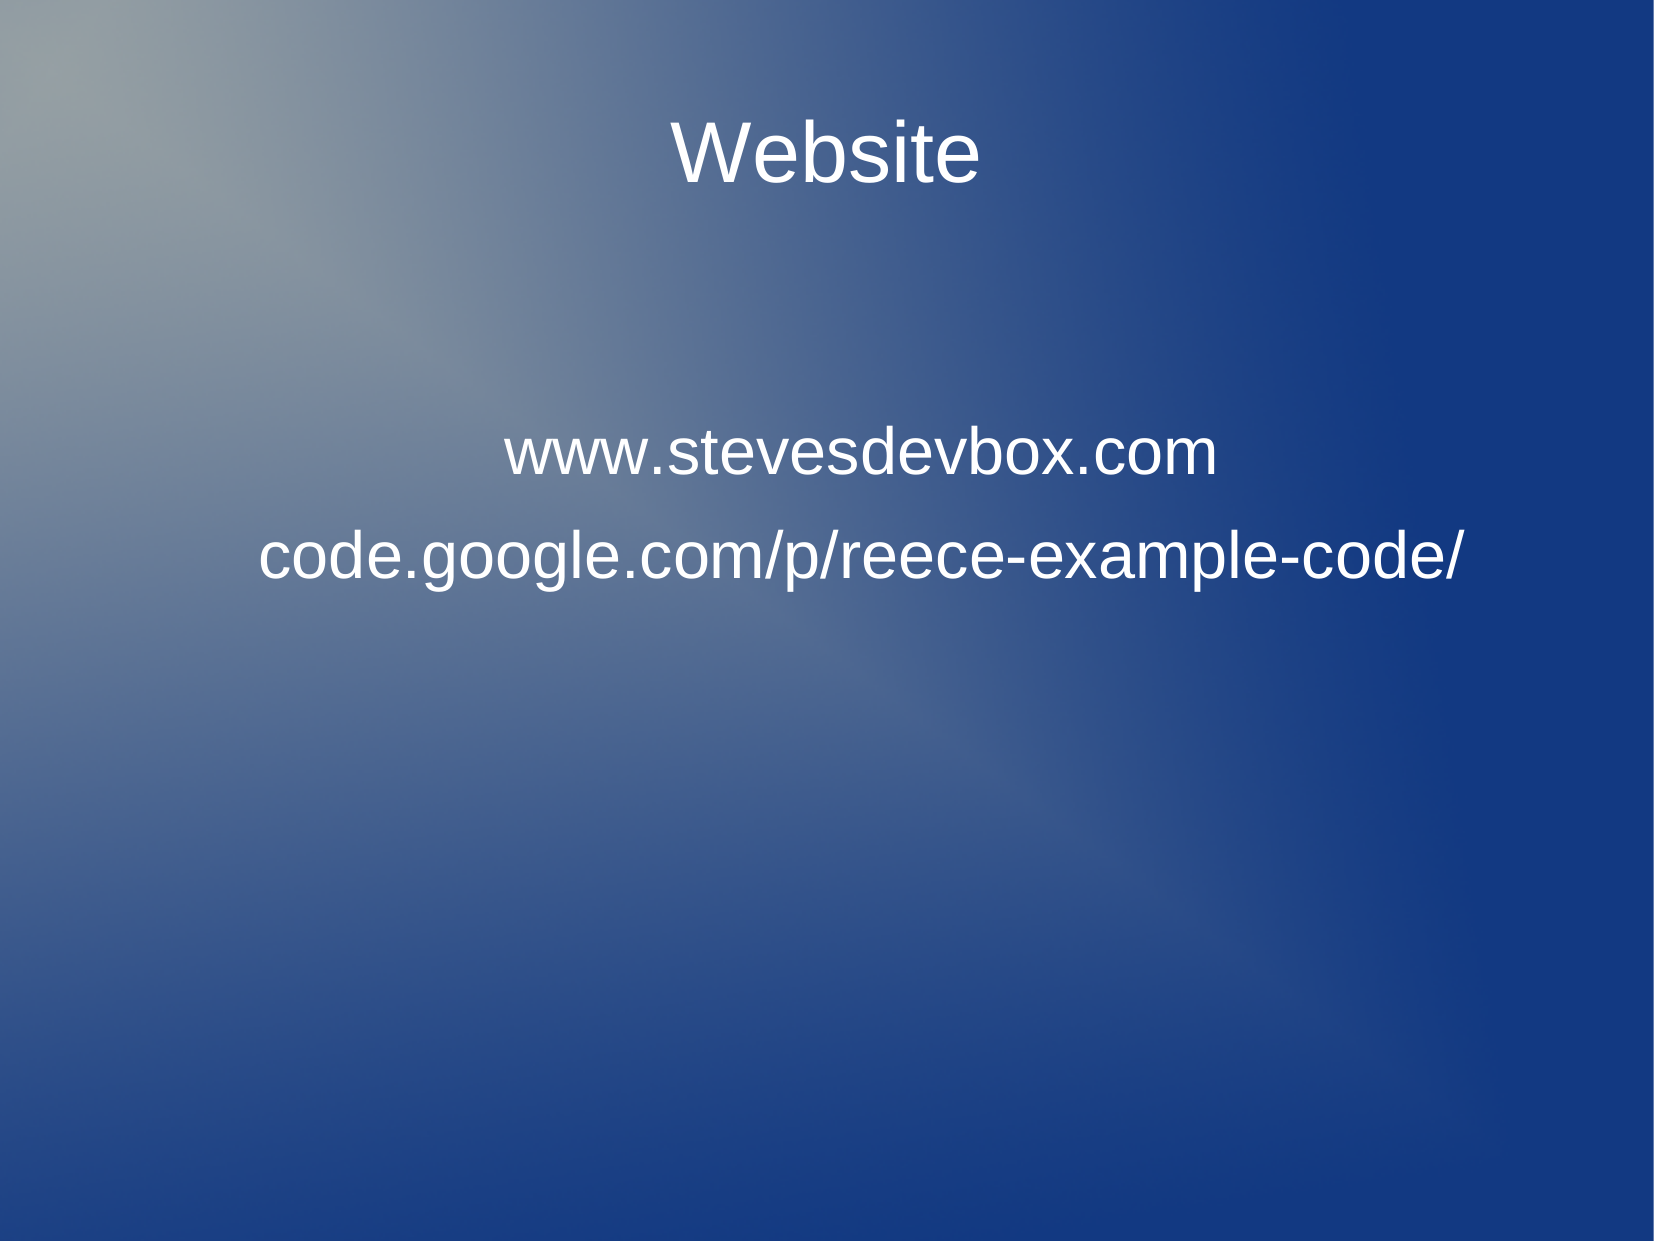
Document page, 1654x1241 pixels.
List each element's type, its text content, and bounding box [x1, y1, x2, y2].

title Website [82, 49, 1571, 257]
list www.stevesdevbox.com code.google.com/p/reece-example-code/ [82, 414, 1571, 650]
picture [0, 0, 1654, 1241]
